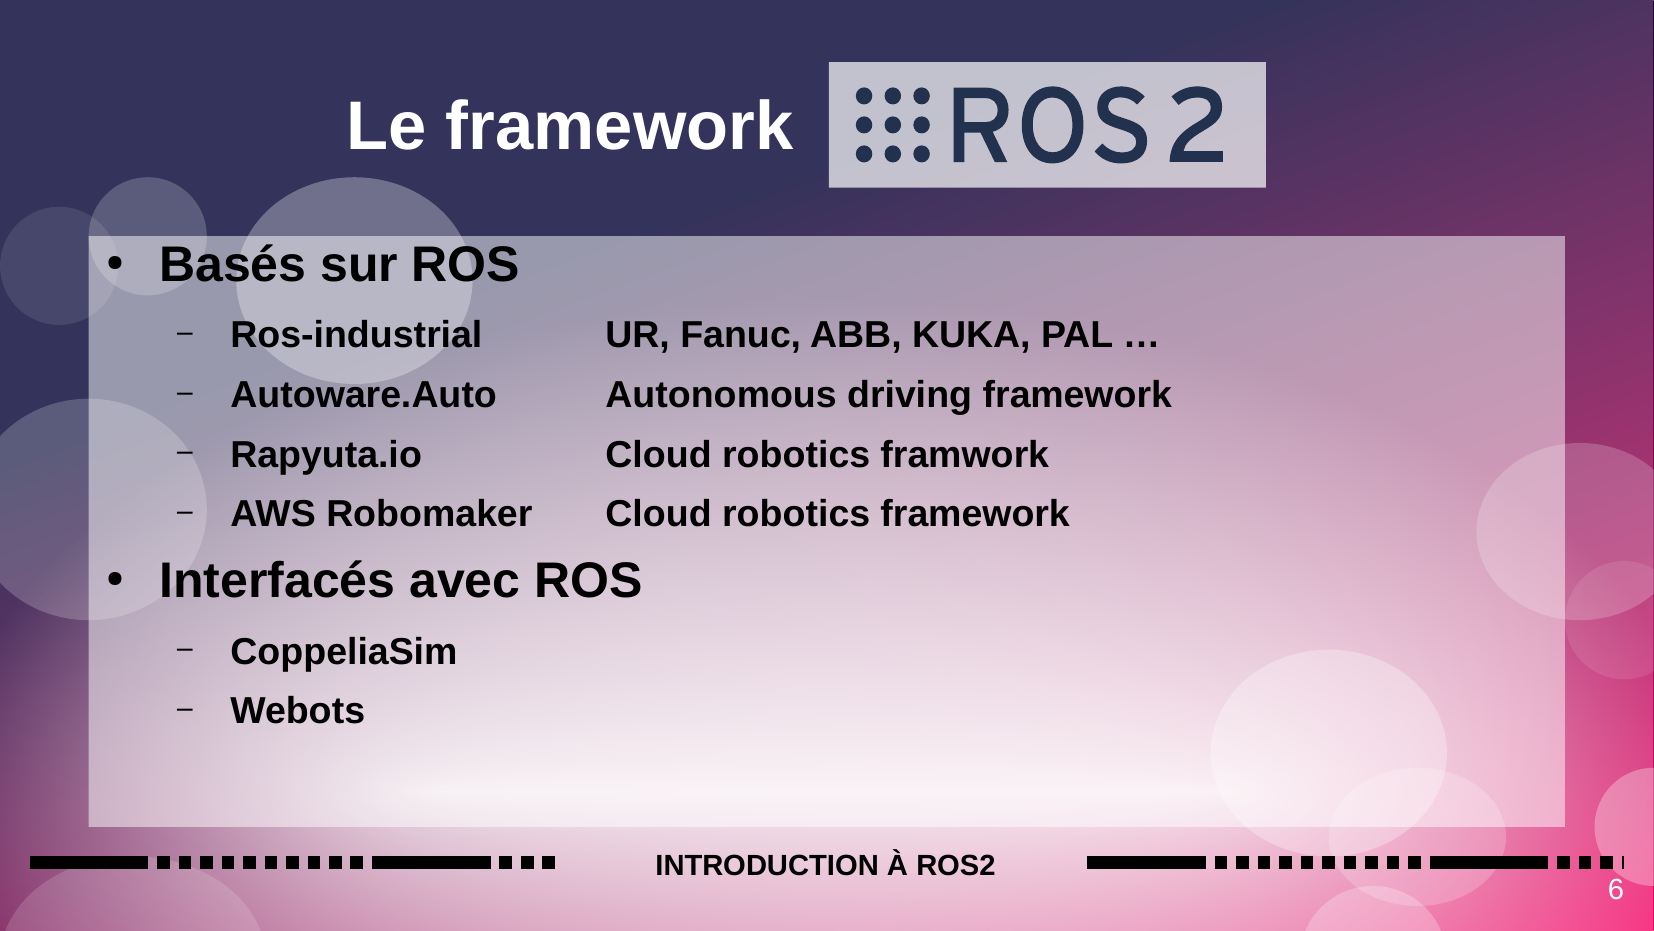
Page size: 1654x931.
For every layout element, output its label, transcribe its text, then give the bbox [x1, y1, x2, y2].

list Basés sur ROS Ros-industrial UR, Fanuc, ABB, KUKA, PAL … Autoware.Auto Autonomous driving framework Rapyuta.io Cloud robotics framwork AWS Robomaker Cloud robotics framework Interfacés avec ROS CoppeliaSim Webots [88, 236, 1565, 827]
picture [828, 62, 1266, 188]
title Le framework [88, 44, 1565, 207]
